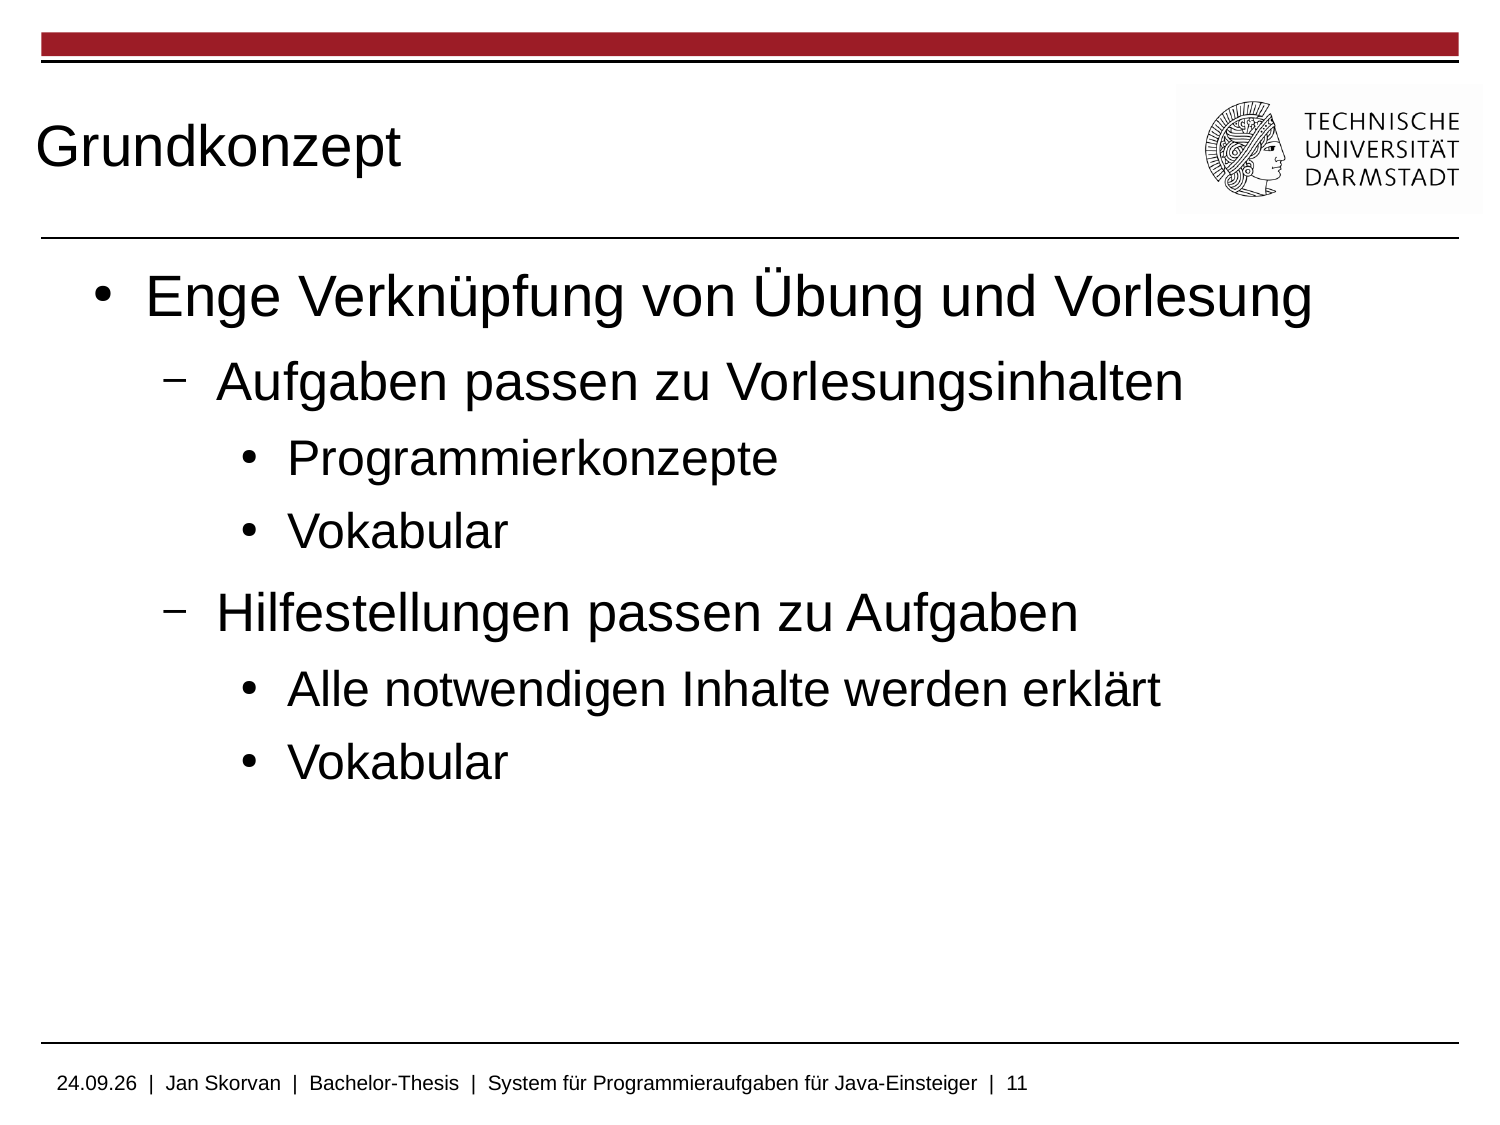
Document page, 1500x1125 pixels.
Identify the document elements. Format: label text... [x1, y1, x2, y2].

title Grundkonzept [35, 70, 1126, 222]
list Enge Verknüpfung von Übung und Vorlesung Aufgaben passen zu Vorlesungsinhalten Programmierkonzepte Vokabular Hilfestellungen passen zu Aufgaben Alle notwendigen Inhalte werden erklärt Vokabular [75, 263, 1425, 916]
